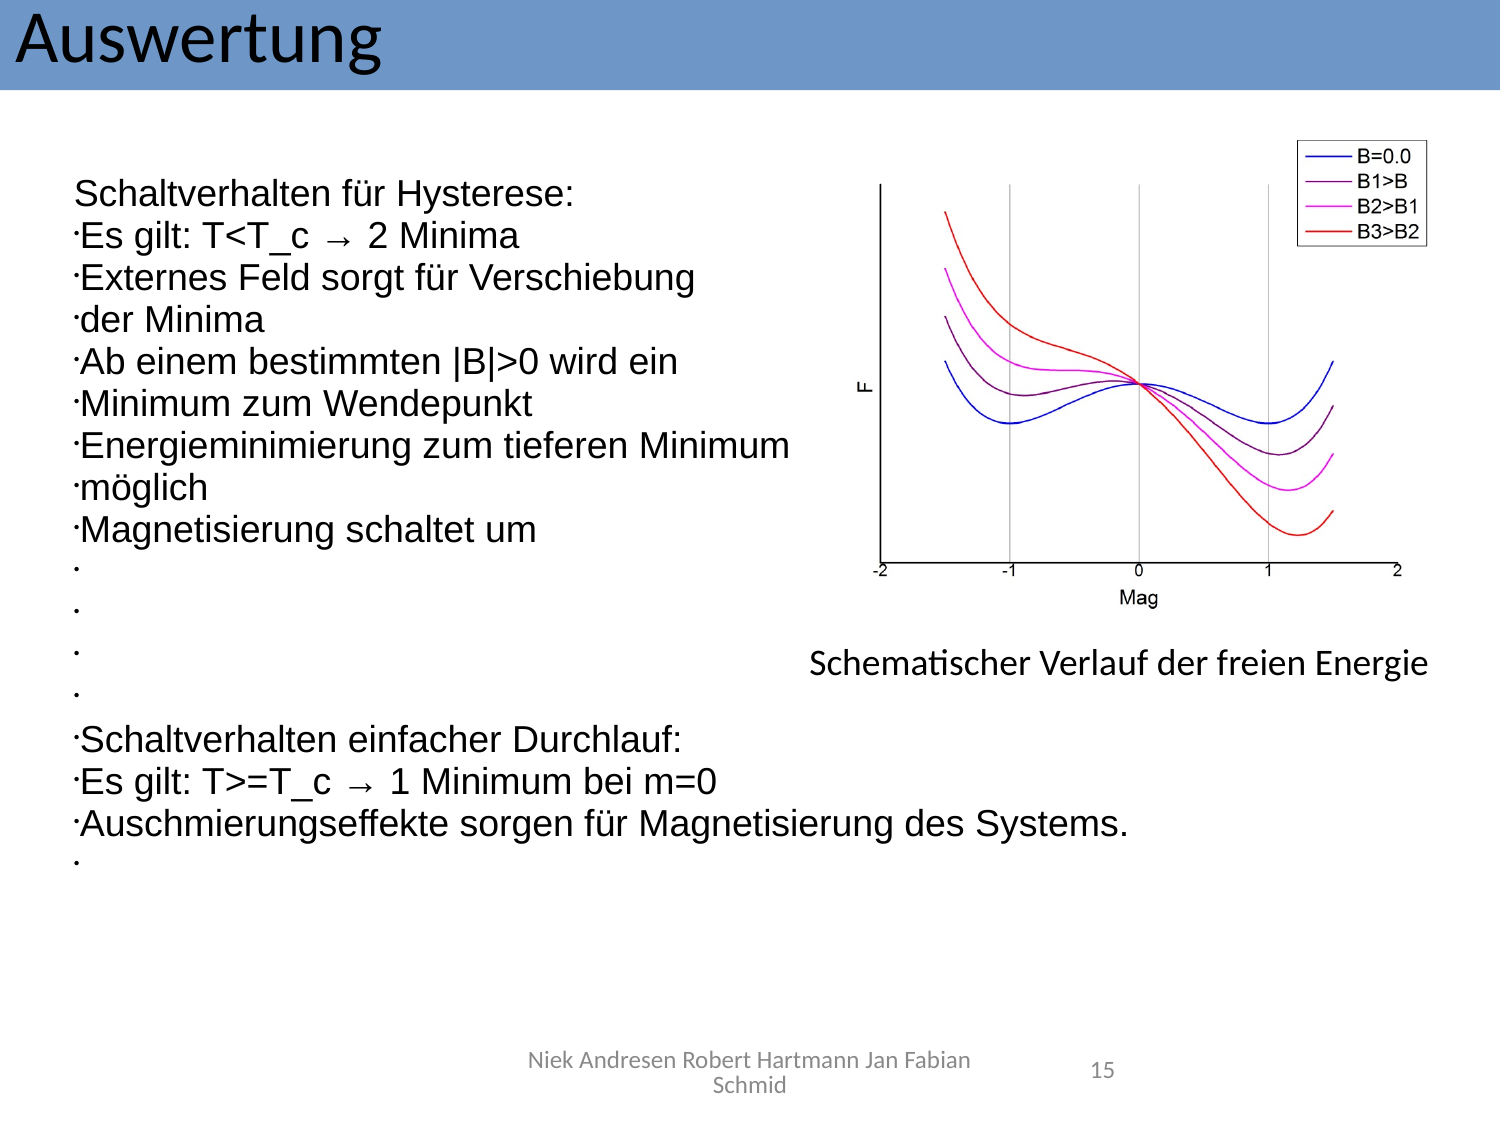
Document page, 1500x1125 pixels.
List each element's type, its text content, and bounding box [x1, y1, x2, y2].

picture [744, 123, 1500, 650]
text_box Schaltverhalten für Hysterese: Es gilt: T<T_c → 2 Minima Externes Feld sorgt für Verschiebung der Minima Ab einem bestimmten |B|>0 wird ein Minimum zum Wendepunkt Energieminimierung zum tieferen Minimum möglich Magnetisierung schaltet um Schaltverhalten einfacher Durchlauf: Es gilt: T>=T_c → 1 Minimum bei m=0 Auschmierungseffekte sorgen für Magnetisierung des Systems. [59, 165, 1175, 894]
text_box [1074, 1042, 1426, 1103]
text_box Auswertung [0, 0, 1500, 91]
text_box Niek Andresen Robert Hartmann Jan Fabian Schmid [512, 1042, 988, 1103]
text_box Schematischer Verlauf der freien Energie [794, 630, 1453, 691]
